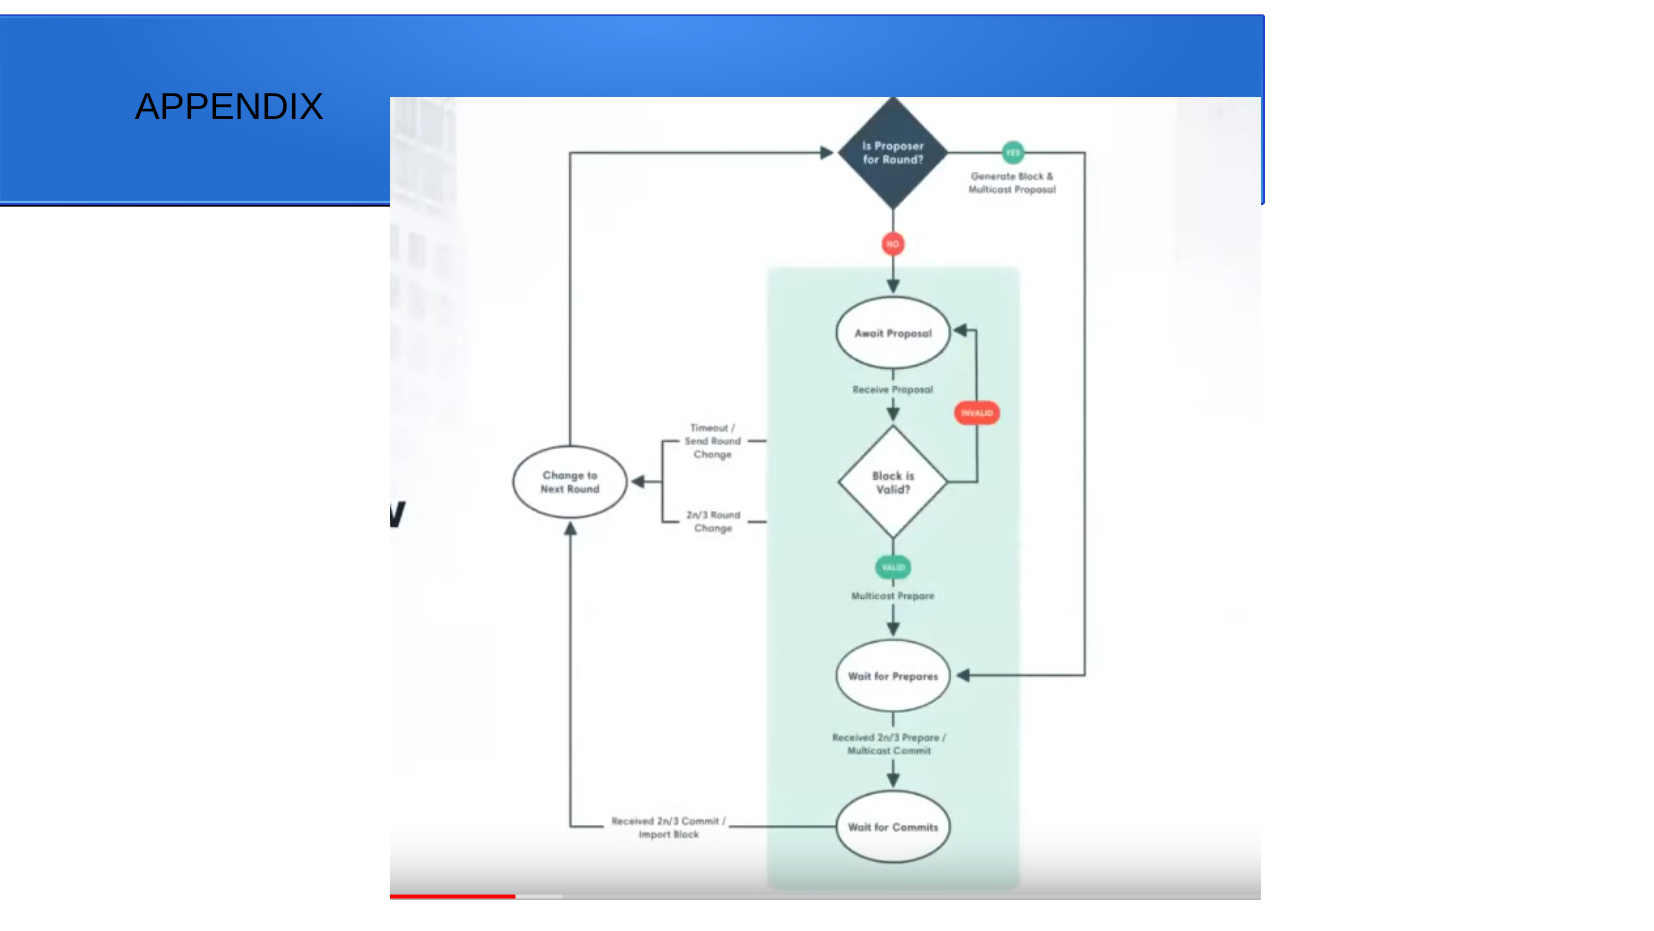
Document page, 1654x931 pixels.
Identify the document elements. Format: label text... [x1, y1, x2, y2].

text_box APPENDIX [120, 78, 552, 181]
picture [390, 97, 1261, 901]
